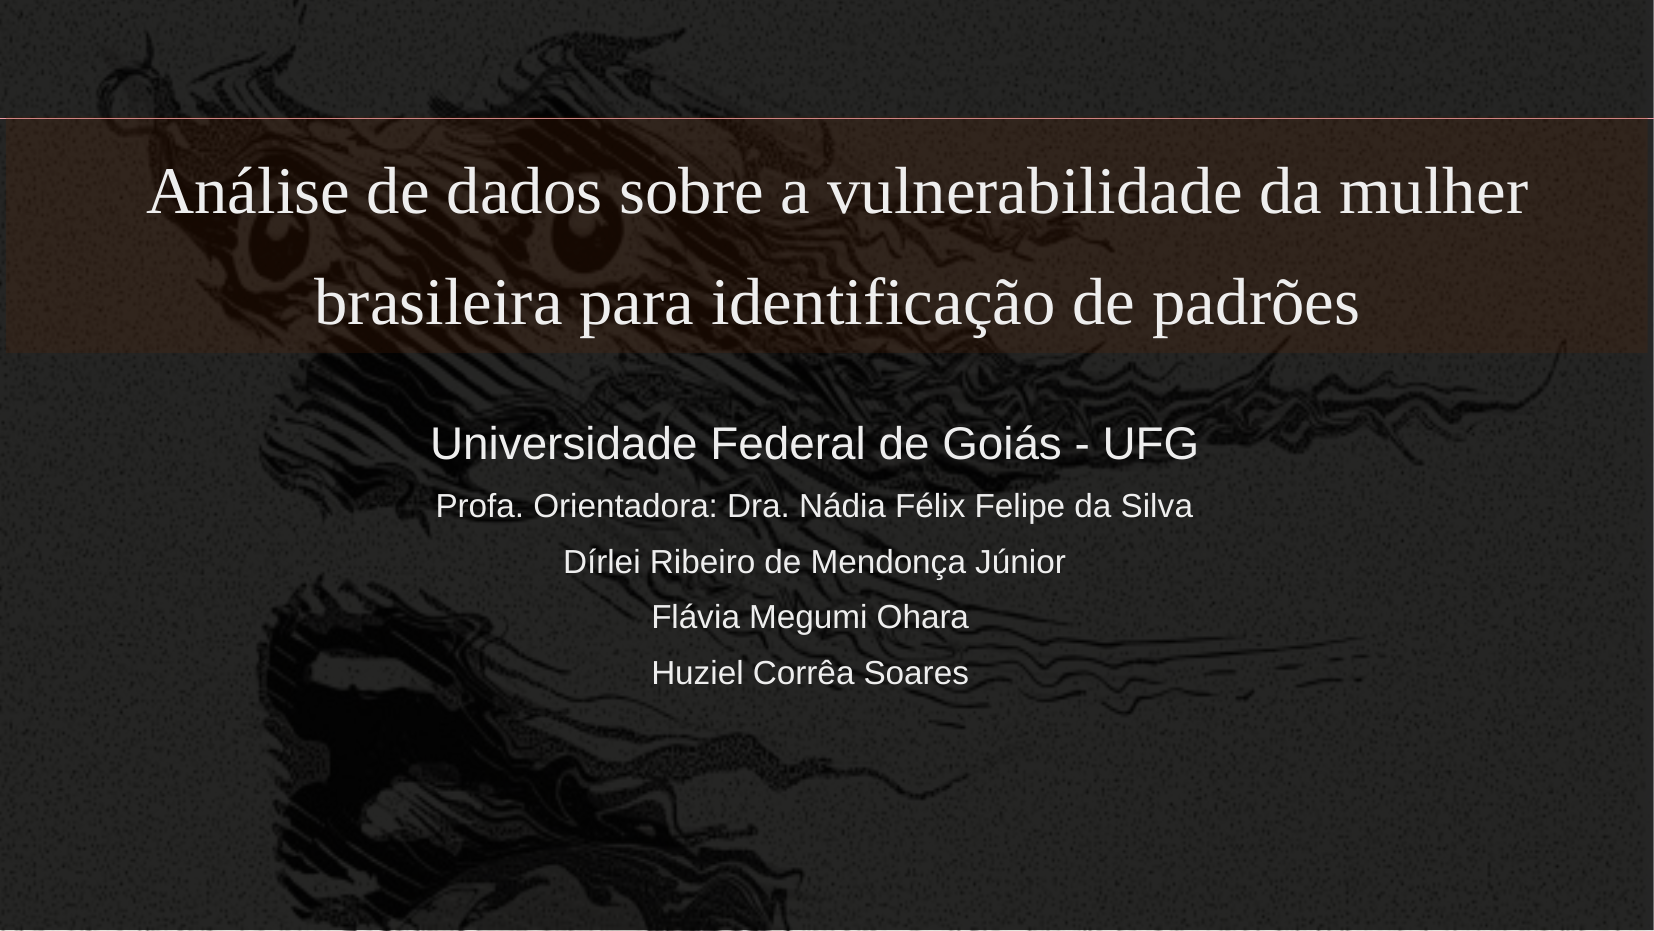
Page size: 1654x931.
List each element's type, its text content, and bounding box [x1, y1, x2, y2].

subtitle Universidade Federal de Goiás - UFG Profa. Orientadora: Dra. Nádia Félix Felipe da Silva Dírlei Ribeiro de Mendonça Júnior Flávia Megumi Ohara Huziel Corrêa Soares [0, 364, 1654, 719]
title Análise de dados sobre a vulnerabilidade da mulher brasileira para identificação de padrões [5, 116, 1648, 353]
